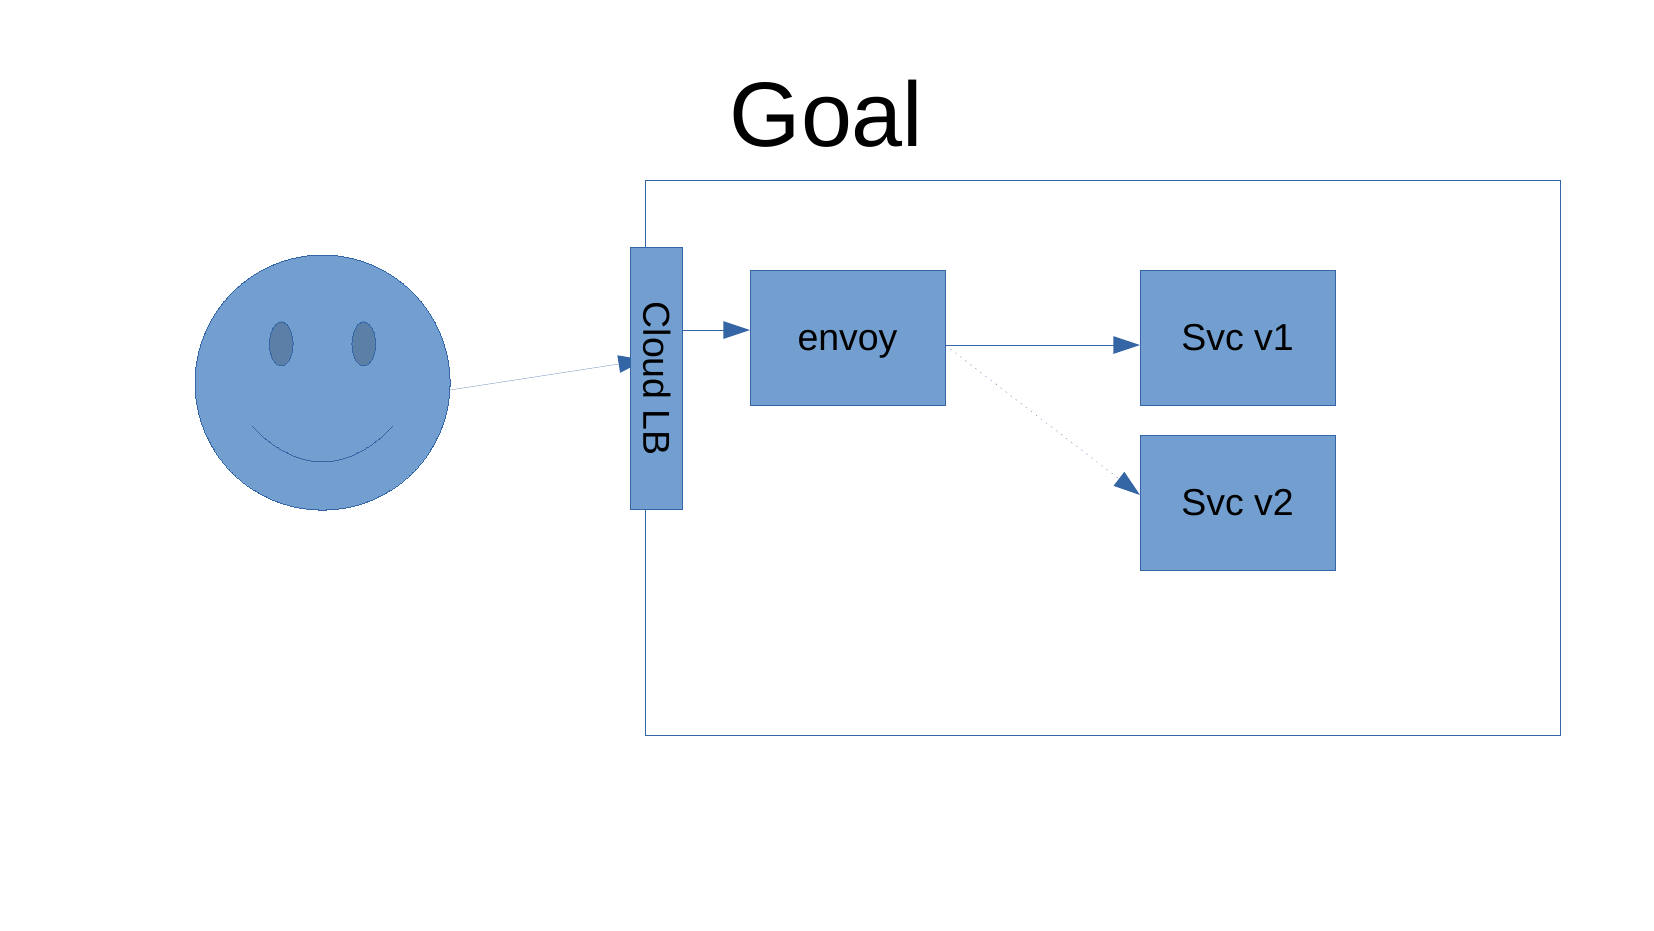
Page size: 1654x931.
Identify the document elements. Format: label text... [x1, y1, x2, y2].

text_box envoy [750, 270, 946, 406]
text_box Svc v2 [1140, 435, 1336, 571]
title Goal [82, 37, 1571, 193]
text_box [195, 255, 451, 511]
text_box Svc v1 [1140, 270, 1336, 406]
text_box Cloud LB [630, 247, 683, 510]
